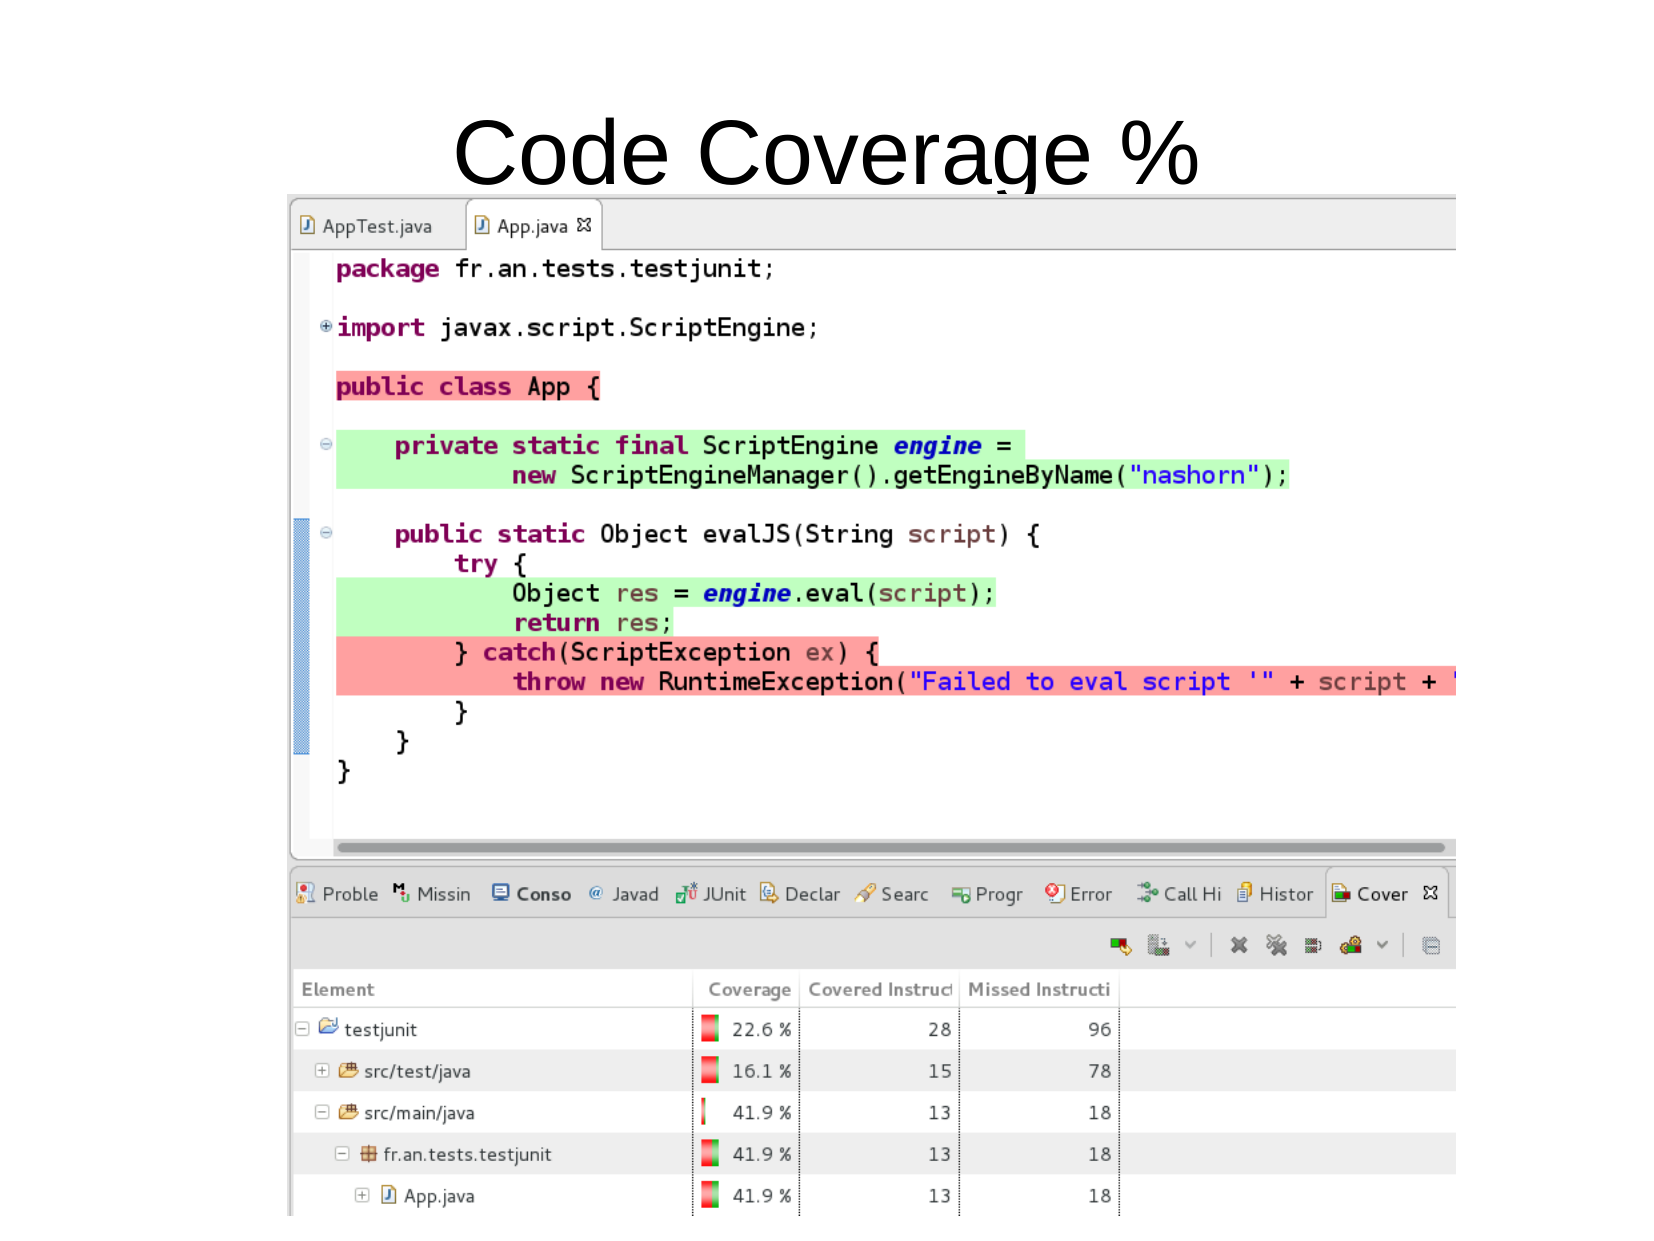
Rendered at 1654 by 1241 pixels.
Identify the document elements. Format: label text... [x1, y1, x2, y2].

picture [287, 194, 1456, 1216]
title Code Coverage % [82, 49, 1571, 257]
